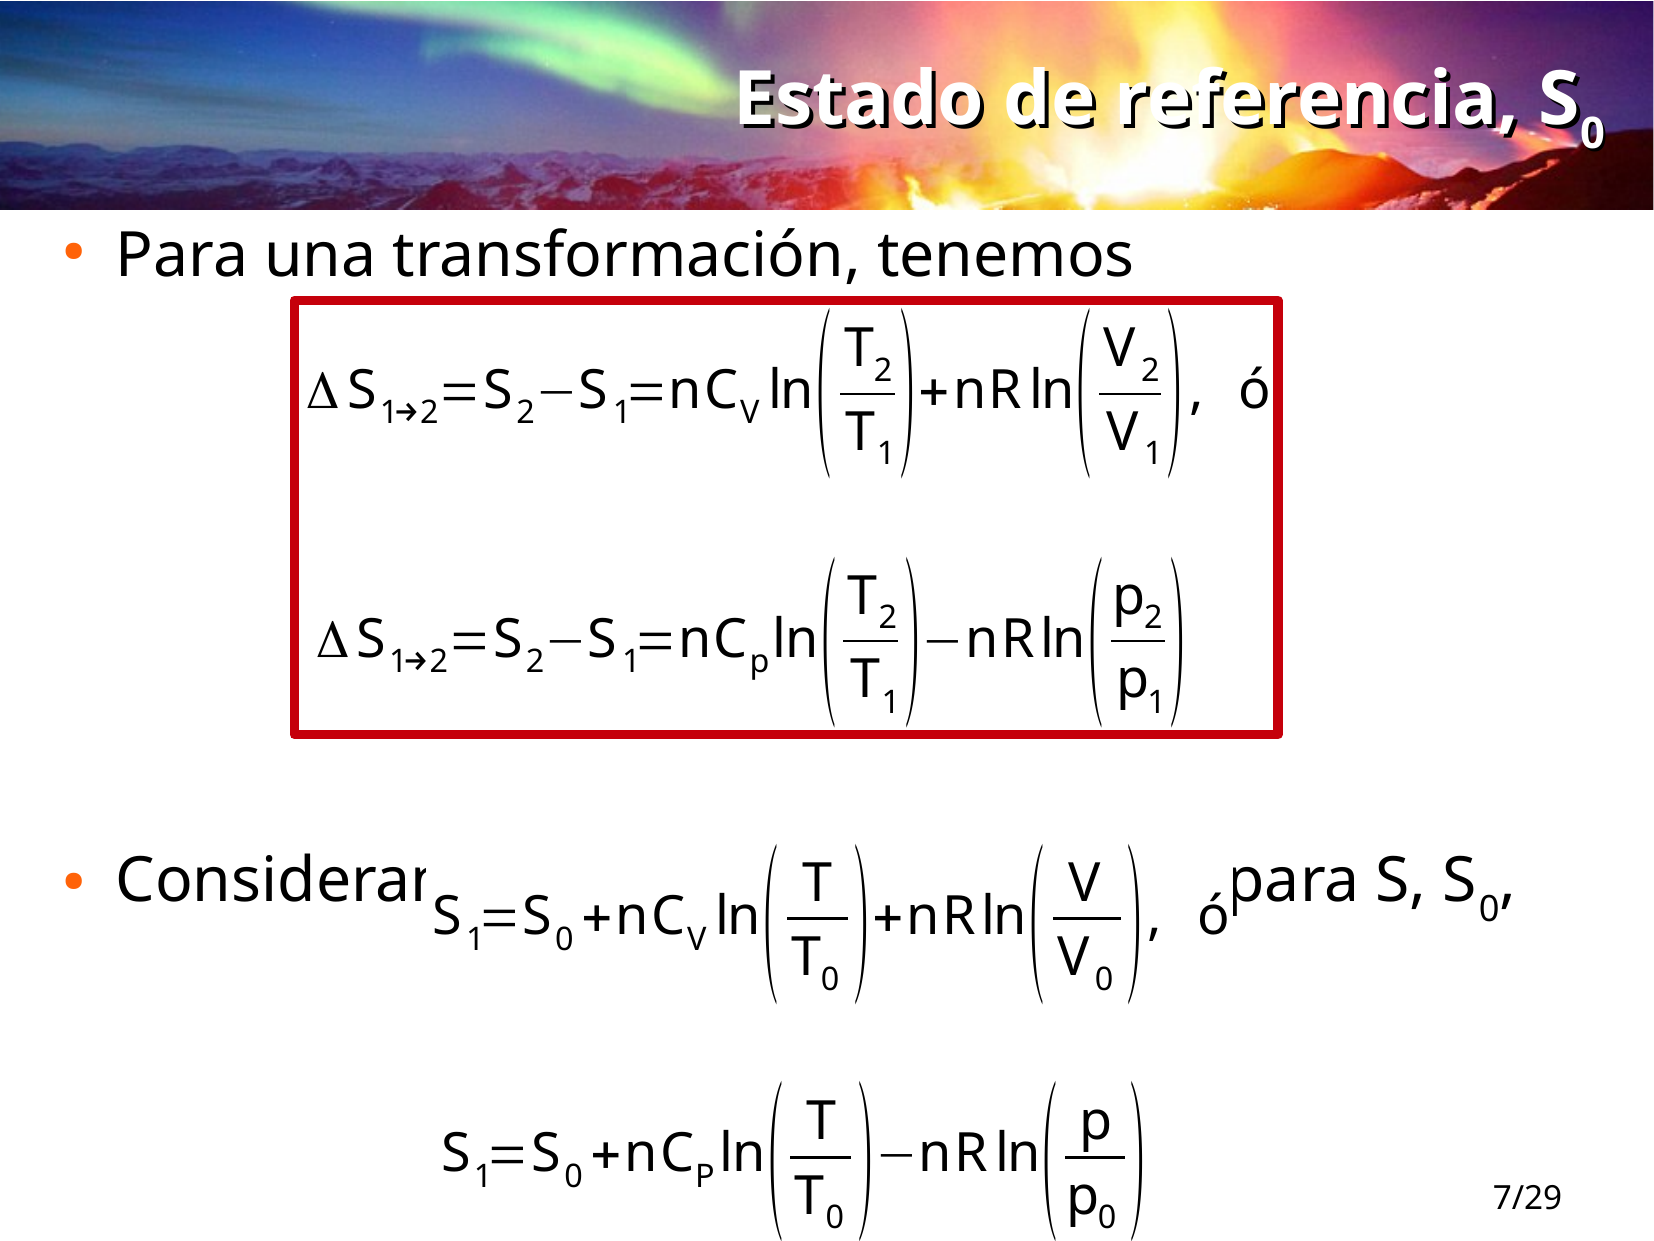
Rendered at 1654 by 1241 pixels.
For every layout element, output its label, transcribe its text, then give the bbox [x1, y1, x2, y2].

chart [425, 840, 1234, 1241]
list Para una transformación, tenemos Considerando el estado de referencia para S, S0, [45, 210, 1606, 1156]
chart [299, 305, 1274, 730]
picture [0, 1, 1654, 210]
title Estado de referencia, S0 [45, 15, 1606, 191]
